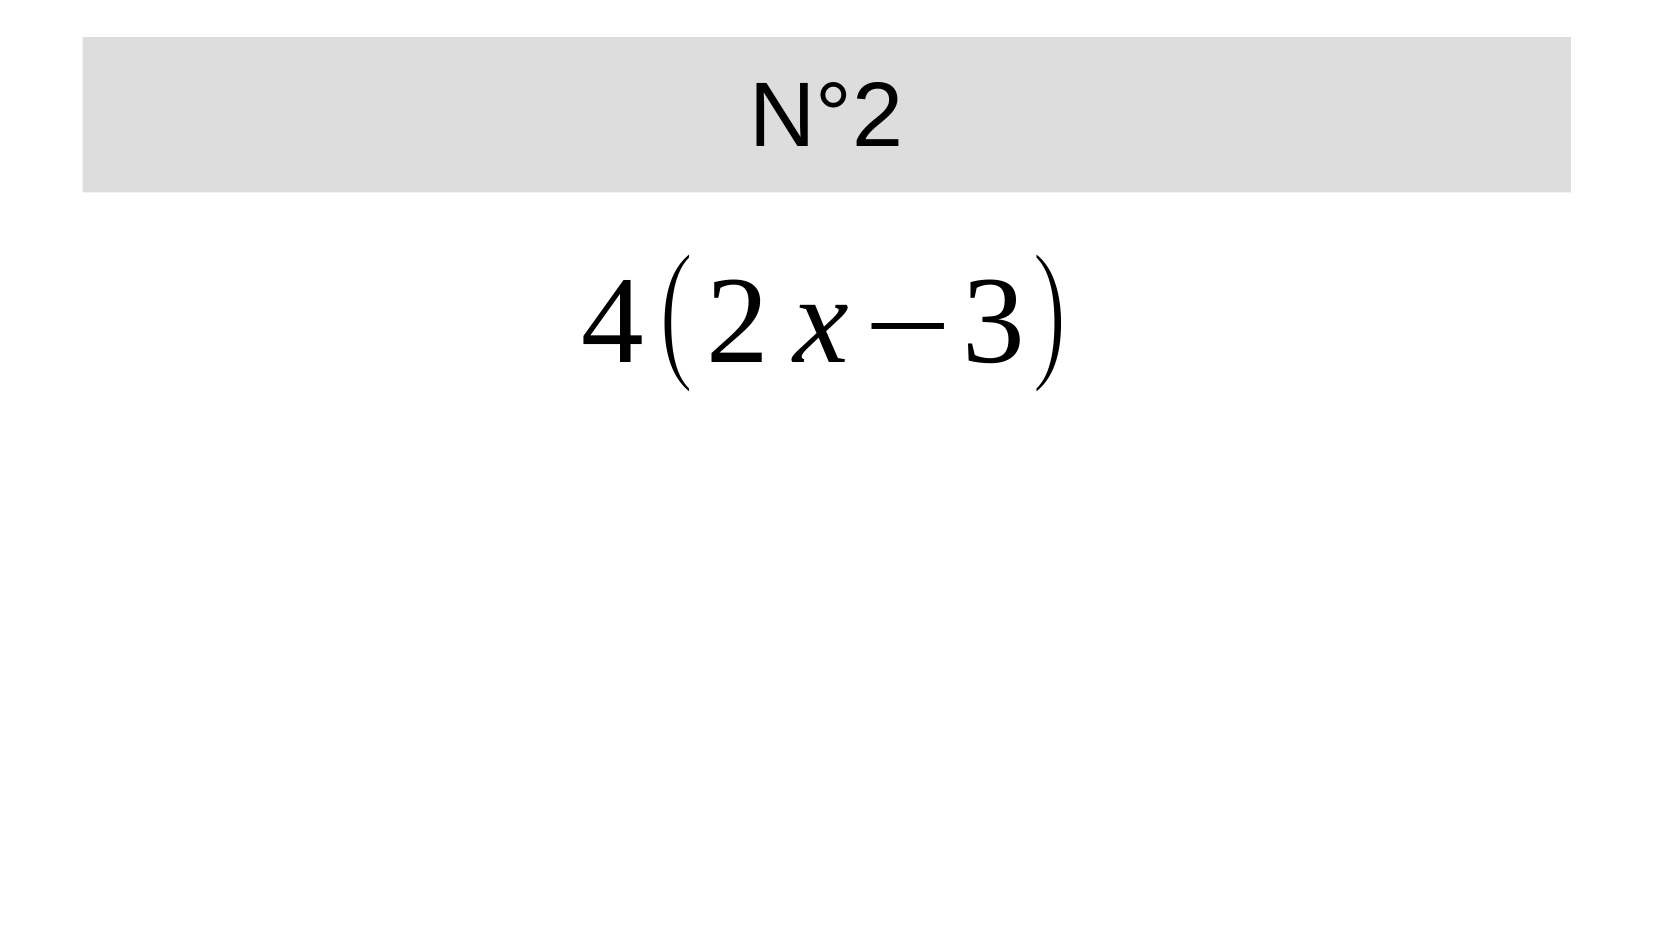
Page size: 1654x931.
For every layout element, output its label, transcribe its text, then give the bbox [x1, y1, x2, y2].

chart [570, 248, 1078, 399]
title N°2 [82, 37, 1571, 193]
